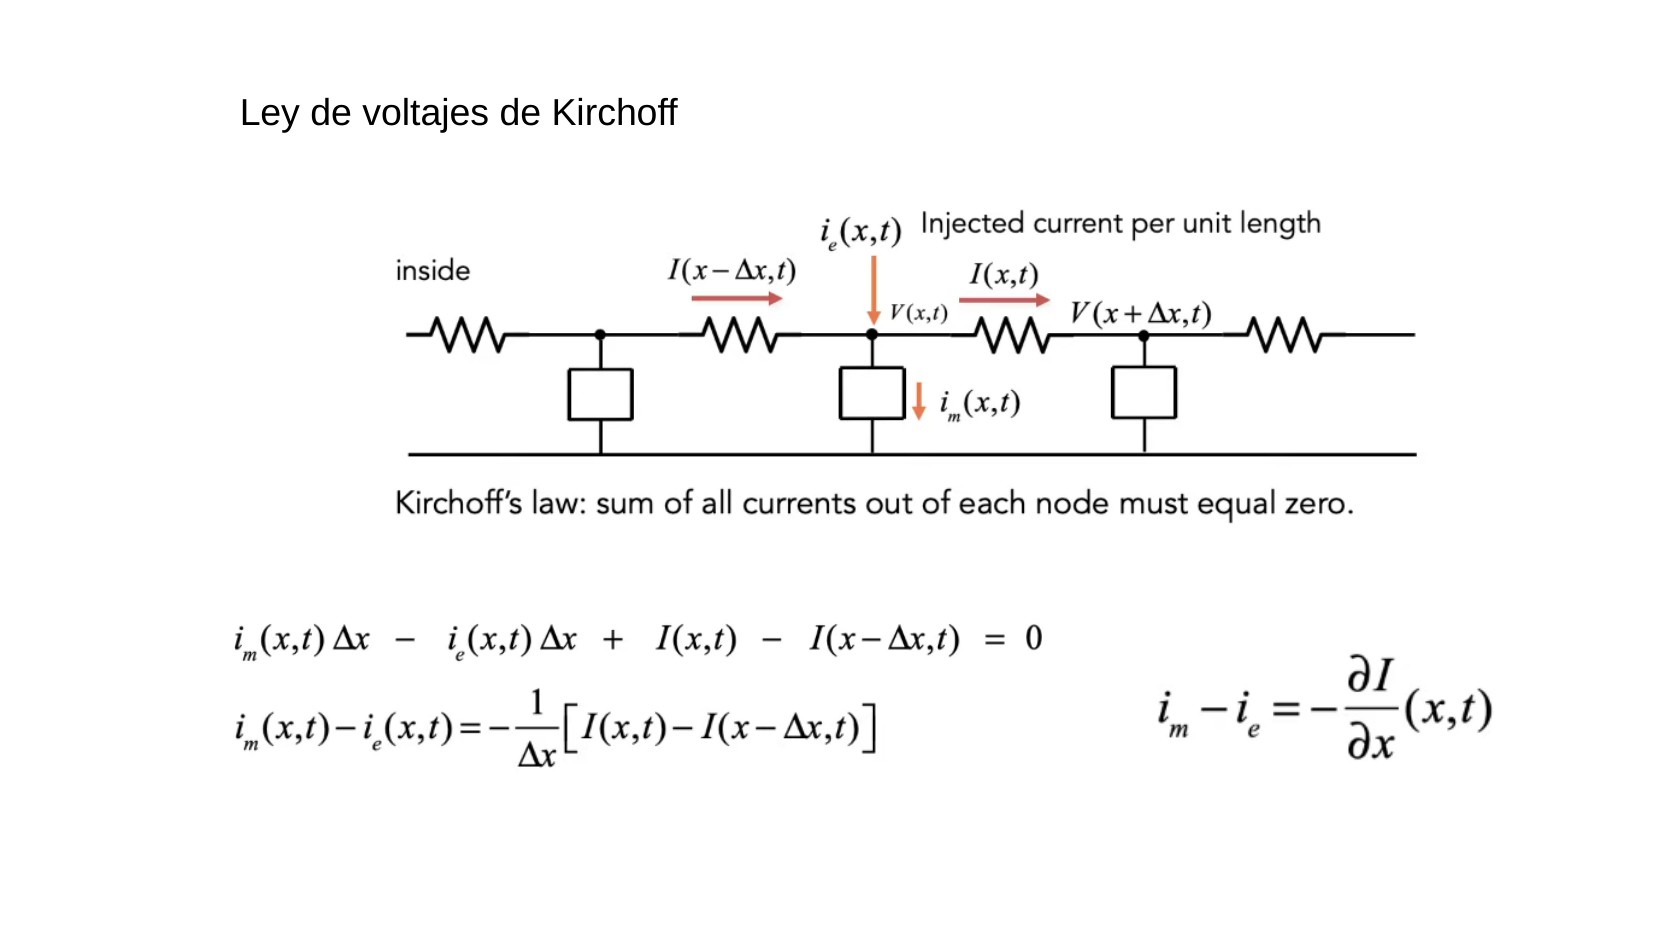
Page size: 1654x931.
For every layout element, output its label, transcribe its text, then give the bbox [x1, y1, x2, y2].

picture [1148, 637, 1501, 777]
text_box Ley de voltajes de Kirchoff [225, 84, 751, 226]
picture [375, 187, 1435, 529]
picture [225, 599, 1051, 795]
